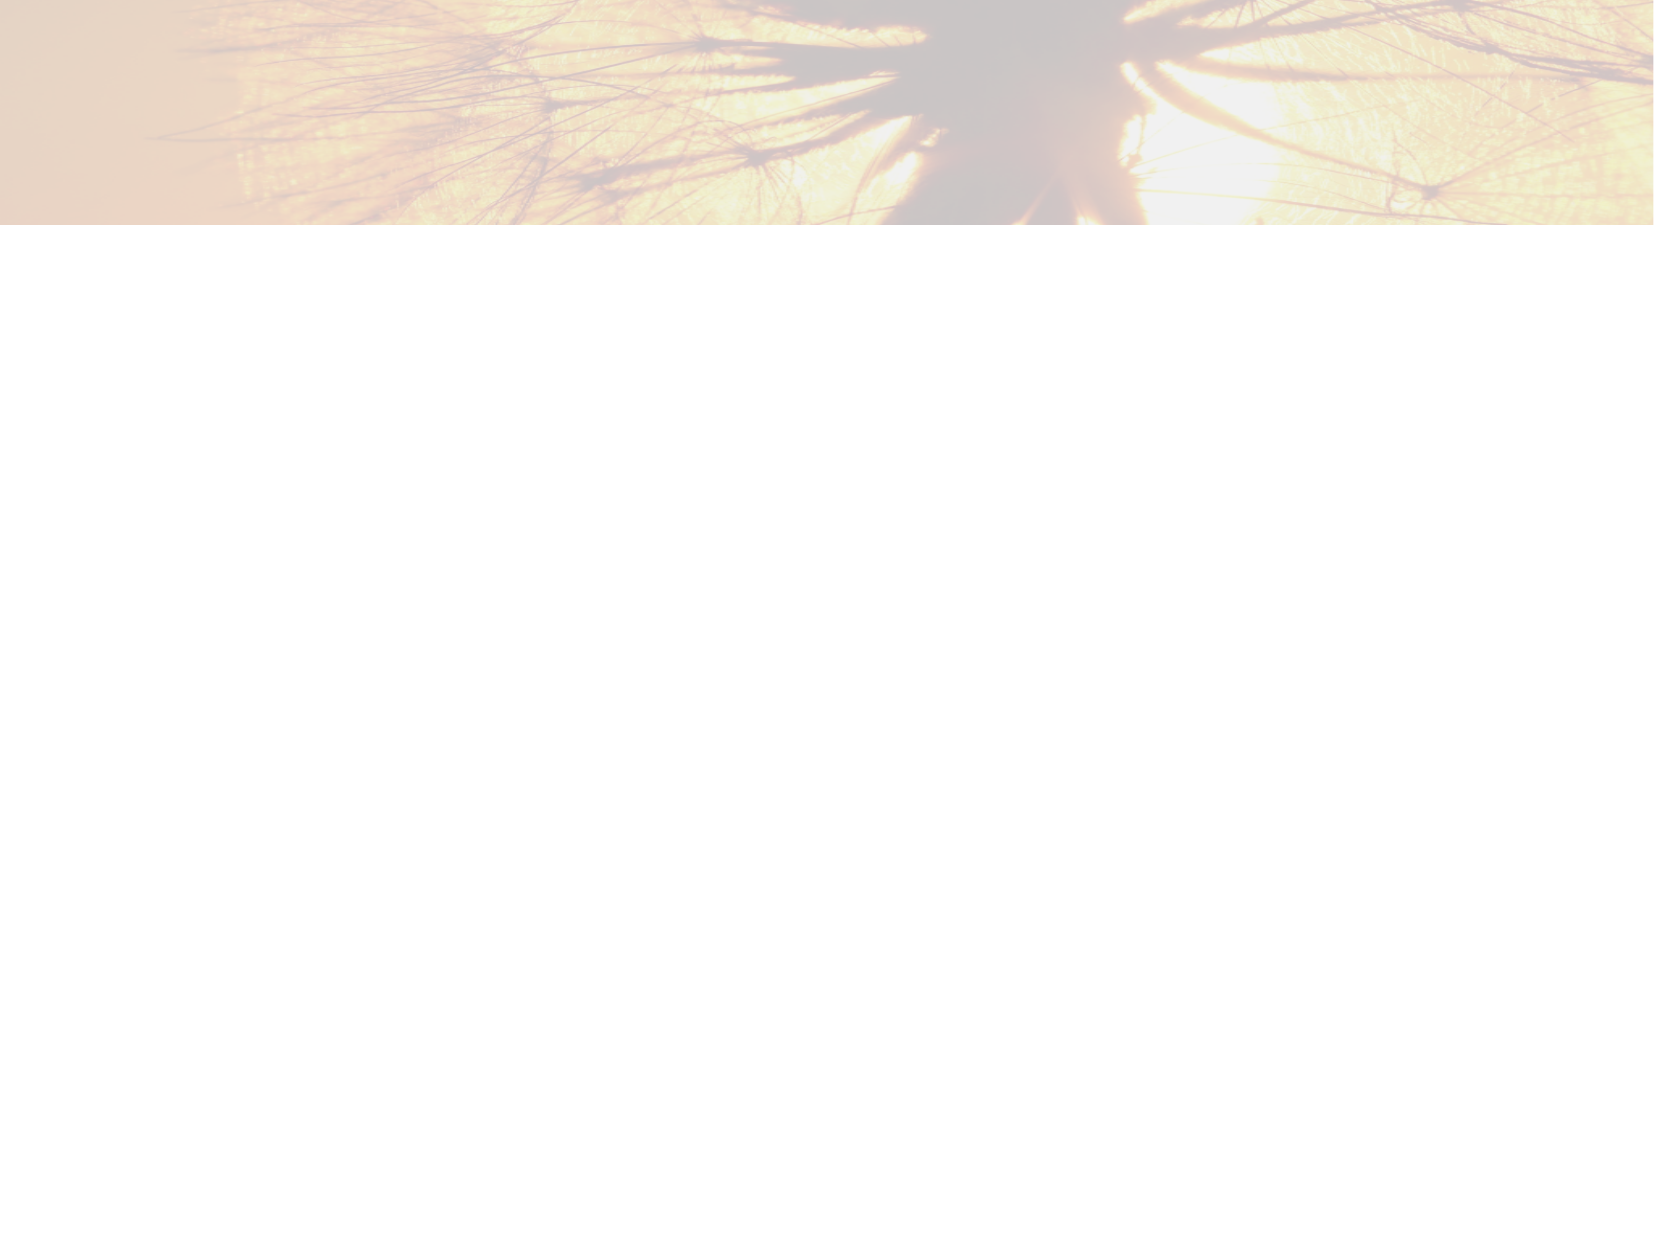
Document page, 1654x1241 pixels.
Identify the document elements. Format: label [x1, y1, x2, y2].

picture [0, 0, 1654, 225]
